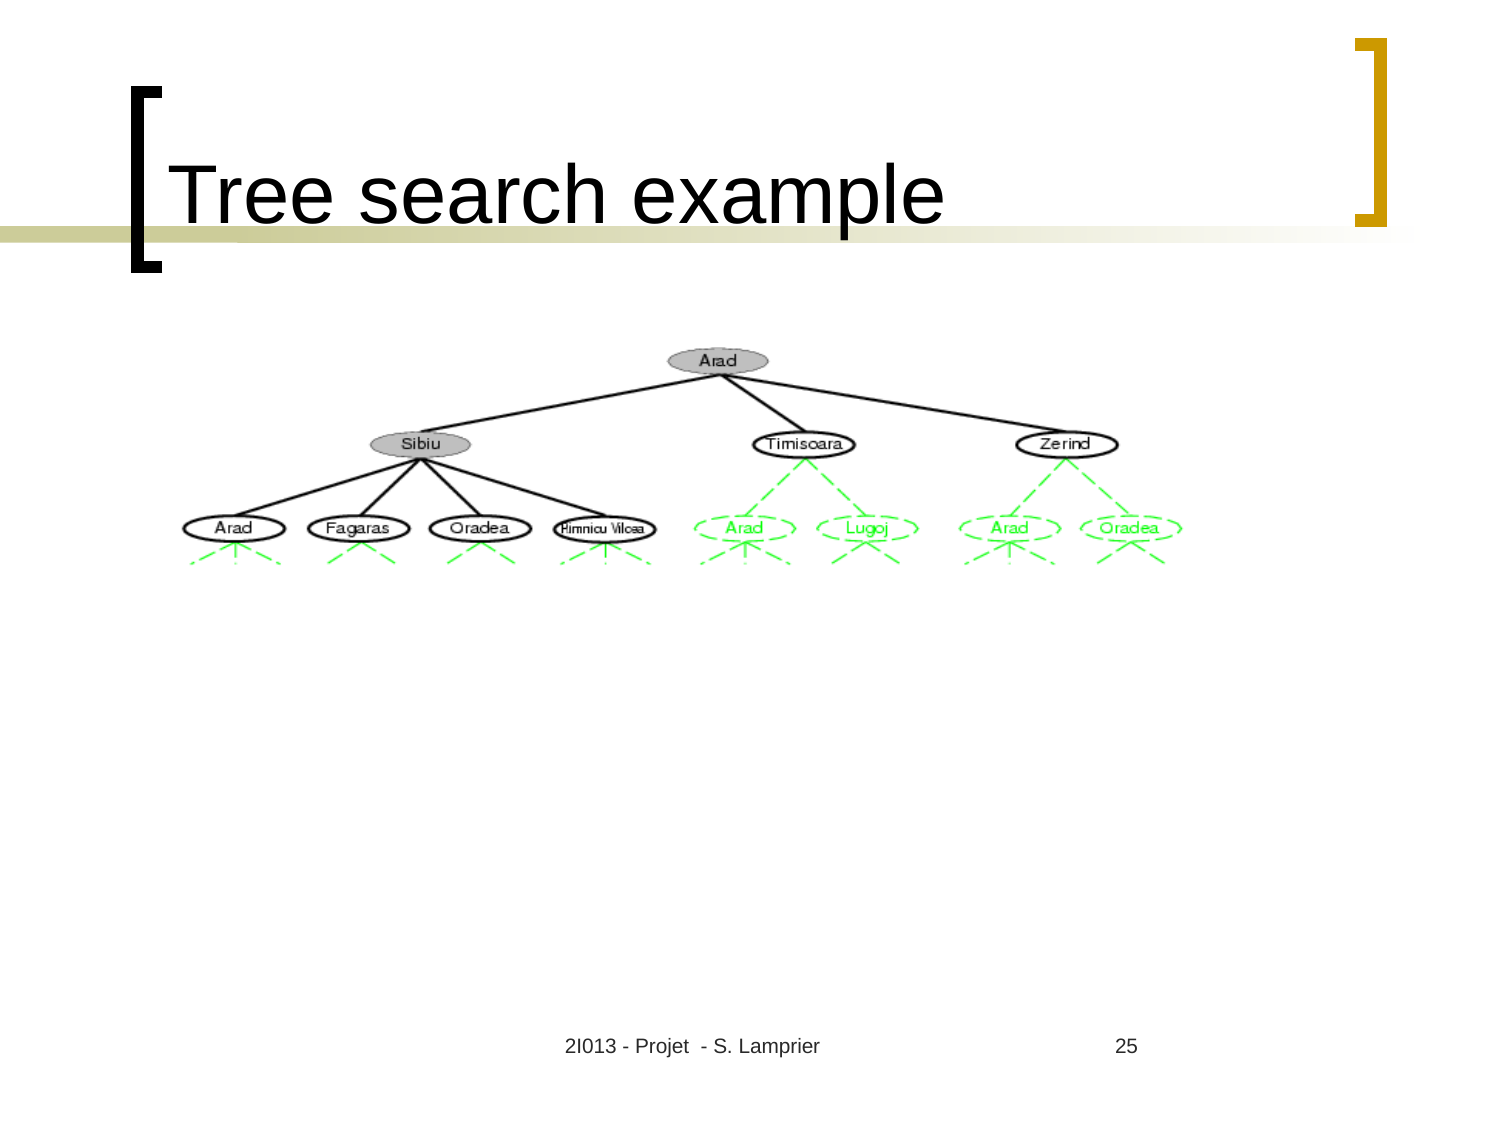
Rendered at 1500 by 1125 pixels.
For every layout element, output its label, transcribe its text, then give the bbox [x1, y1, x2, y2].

slide_number <numéro> [1100, 1025, 1413, 1100]
title Tree search example [152, 15, 1328, 248]
footer 2I013 - Projet - S. Lamprier [549, 1025, 1025, 1100]
picture [173, 346, 1190, 600]
